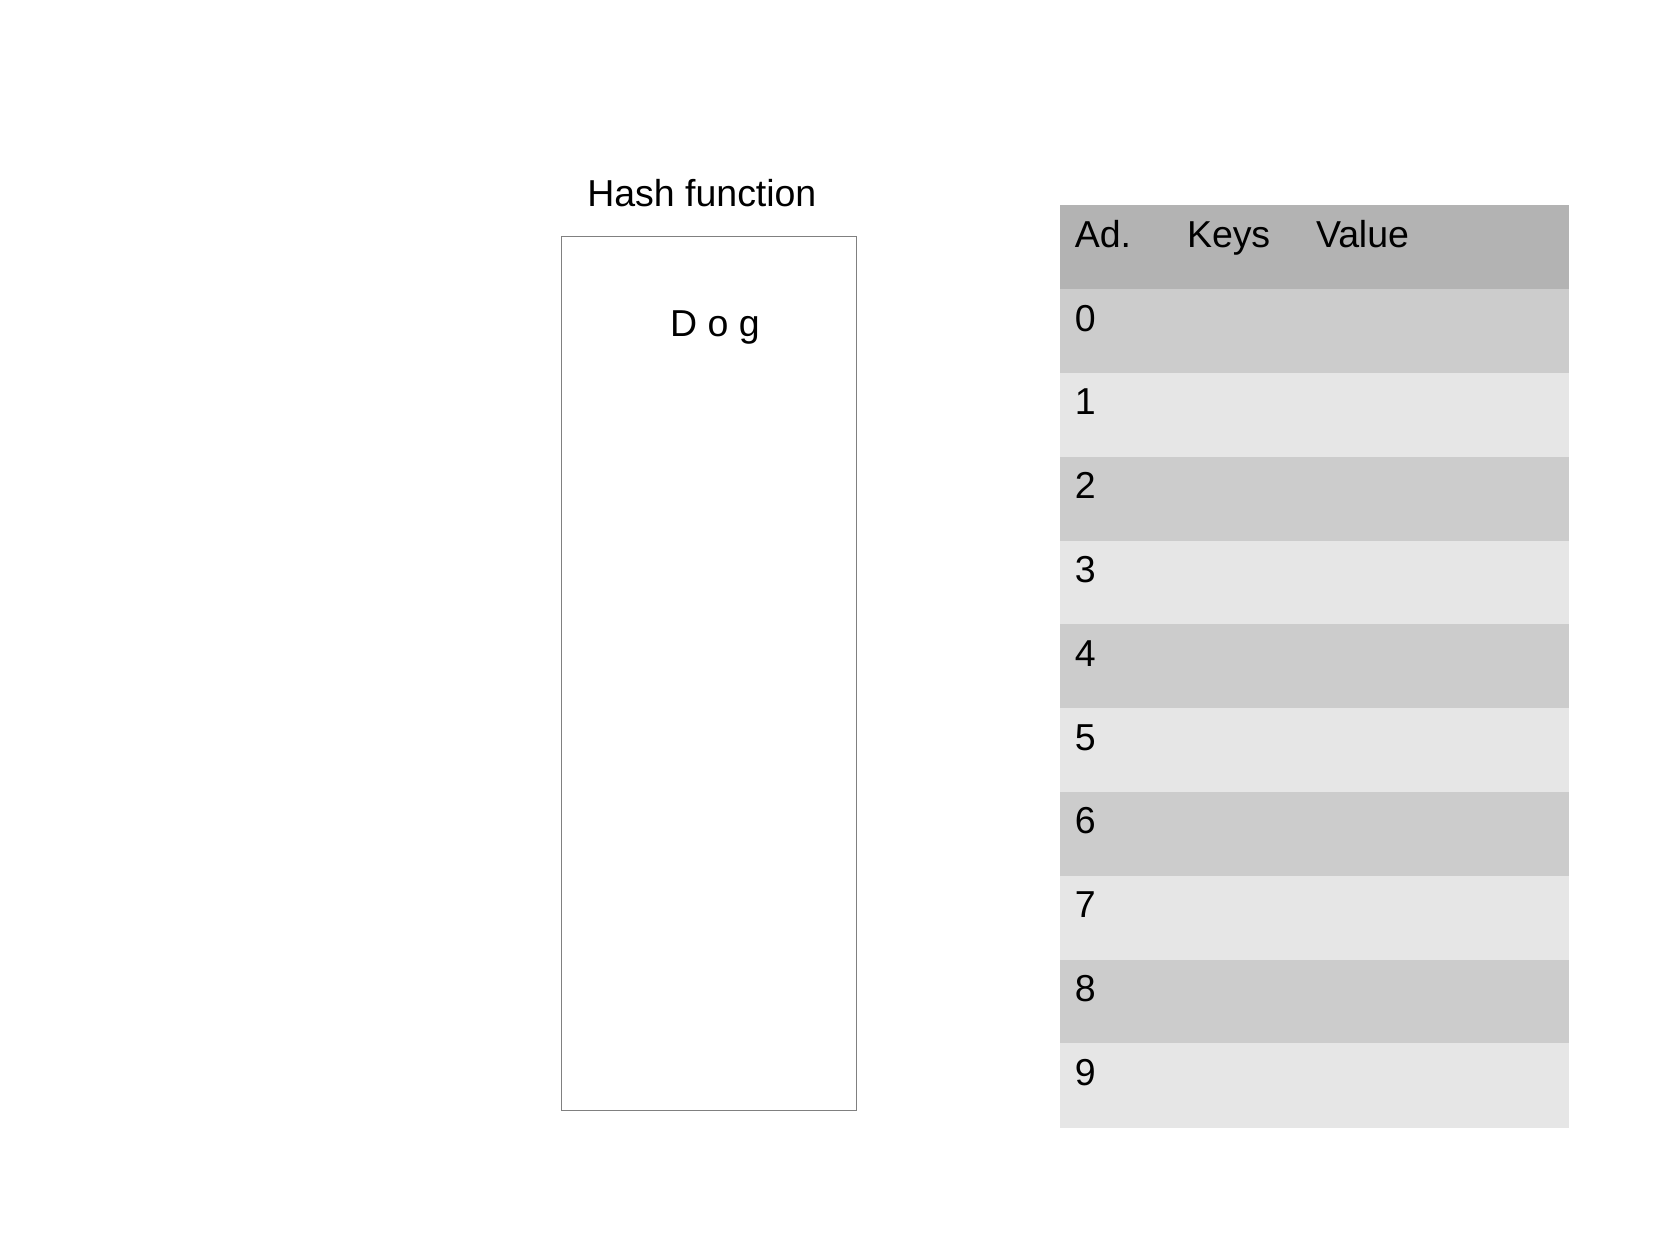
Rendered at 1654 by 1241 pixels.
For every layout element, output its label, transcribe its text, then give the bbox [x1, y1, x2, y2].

table_cell 9 [1060, 1043, 1172, 1128]
table_cell [1172, 624, 1301, 708]
table_header Ad. [1060, 205, 1172, 289]
table_cell [1172, 708, 1301, 792]
table_cell [1172, 541, 1301, 624]
table_cell 7 [1060, 876, 1172, 960]
table_cell [1172, 876, 1301, 960]
text_box [561, 236, 857, 1111]
table_cell 2 [1060, 457, 1172, 541]
table_cell [1301, 457, 1569, 541]
table_cell [1172, 960, 1301, 1043]
table_cell 5 [1060, 708, 1172, 792]
table_cell [1301, 289, 1569, 373]
table_cell [1301, 876, 1569, 960]
table_cell [1301, 1043, 1569, 1128]
table_cell [1301, 541, 1569, 624]
table_cell [1172, 373, 1301, 457]
table_cell [1172, 289, 1301, 373]
table_header Value [1301, 205, 1569, 289]
table_cell 3 [1060, 541, 1172, 624]
table_cell [1301, 624, 1569, 708]
table_cell [1301, 960, 1569, 1043]
text_box D o g [655, 295, 786, 395]
table_cell [1172, 457, 1301, 541]
table_cell 4 [1060, 624, 1172, 708]
table_cell [1172, 1043, 1301, 1128]
table_cell 8 [1060, 960, 1172, 1043]
text_box Hash function [572, 165, 845, 223]
table_cell [1301, 792, 1569, 876]
table_cell 6 [1060, 792, 1172, 876]
table_cell 0 [1060, 289, 1172, 373]
table_cell [1301, 708, 1569, 792]
table_cell 1 [1060, 373, 1172, 457]
table_cell [1301, 373, 1569, 457]
table_cell [1172, 792, 1301, 876]
table_header Keys [1172, 205, 1301, 289]
